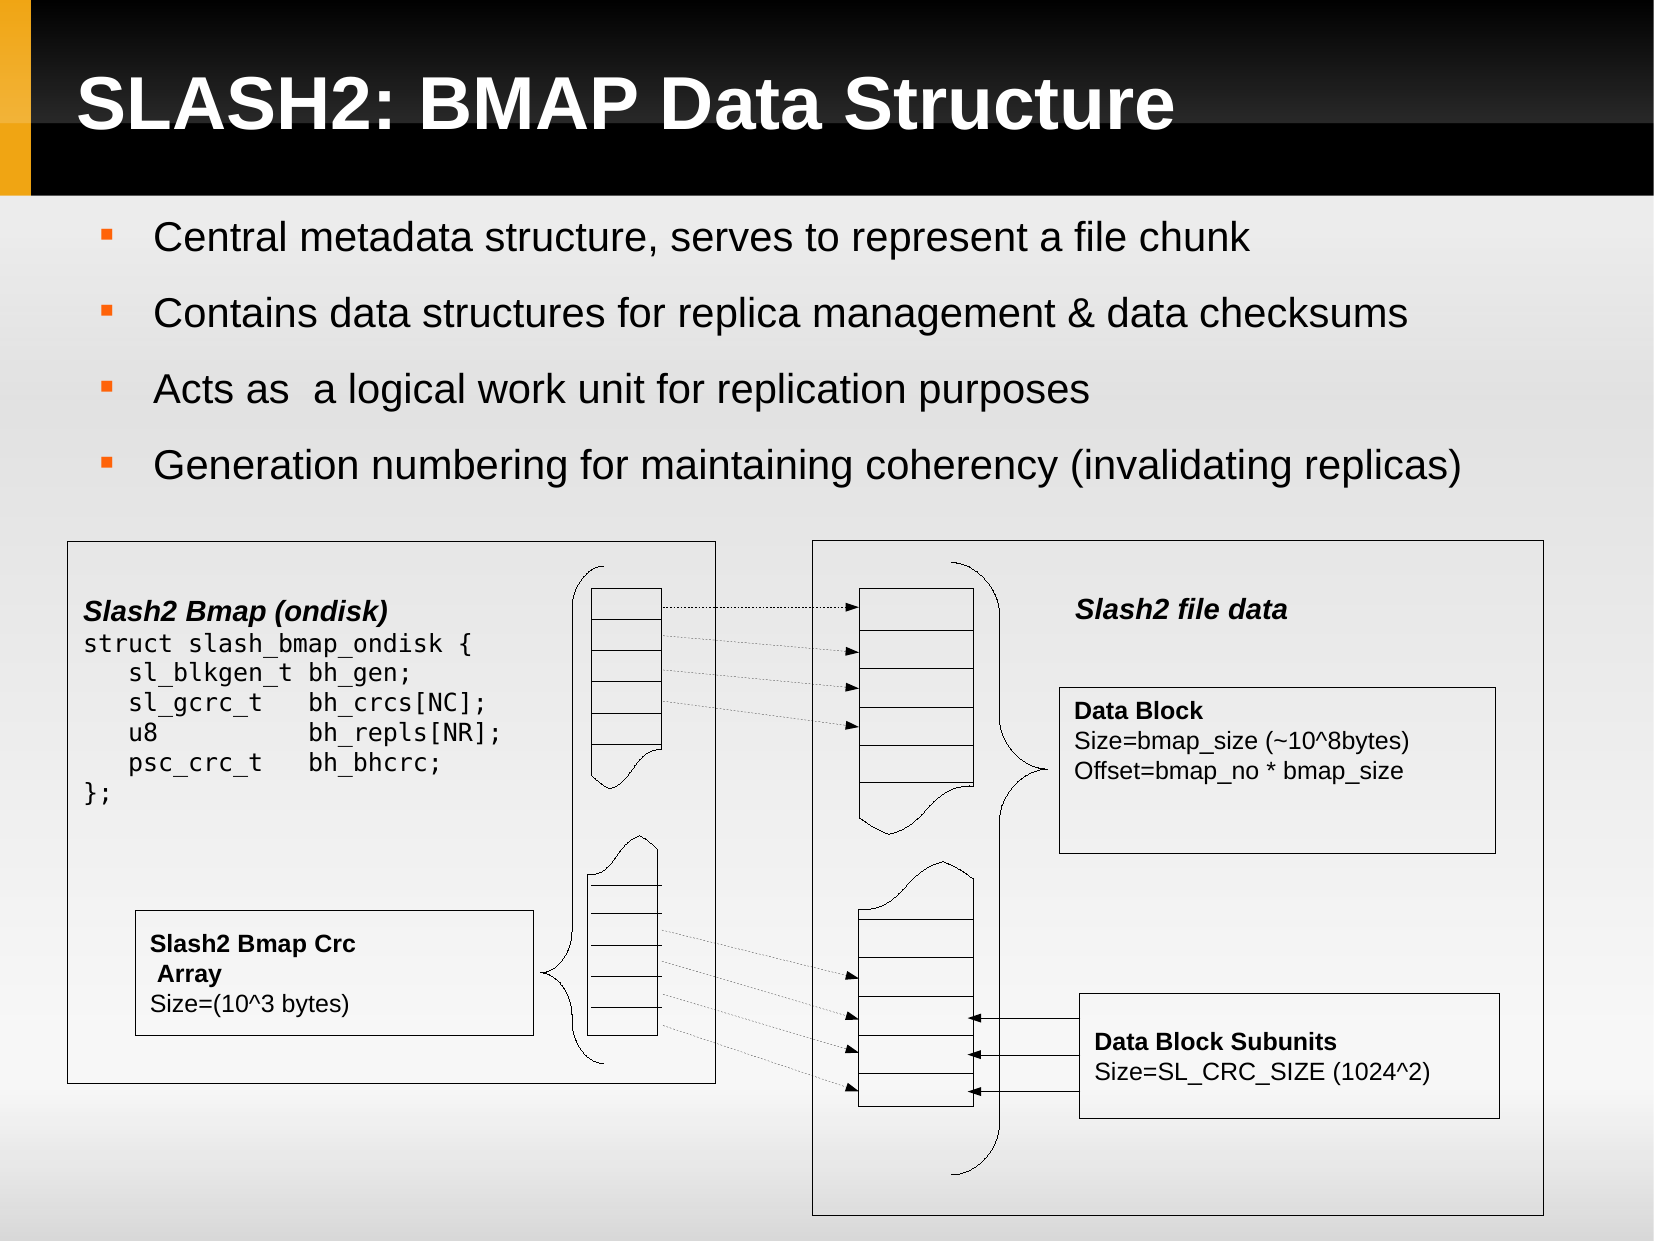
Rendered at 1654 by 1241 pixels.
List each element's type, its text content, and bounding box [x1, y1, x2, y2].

title SLASH2: BMAP Data Structure [76, 7, 1565, 200]
text_box Data Block Size=bmap_size (~10^8bytes) Offset=bmap_no * bmap_size [1059, 687, 1496, 854]
text_box Data Block Subunits Size=SL_CRC_SIZE (1024^2) [1079, 993, 1500, 1119]
text_box Slash2 Bmap (ondisk) struct slash_bmap_ondisk { sl_blkgen_t bh_gen; sl_gcrc_t bh_crcs[NC]; u8 bh_repls[NR]; psc_crc_t bh_bhcrc; }; [68, 542, 552, 856]
text_box Slash2 Bmap Crc Array Size=(10^3 bytes) [135, 910, 534, 1036]
text_box Slash2 file data [1060, 596, 1474, 655]
list Central metadata structure, serves to represent a file chunk Contains data structures for replica management & data checksums Acts as a logical work unit for replication purposes Generation numbering for maintaining coherency (invalidating replicas) [82, 213, 1613, 511]
picture [0, 0, 1654, 1241]
